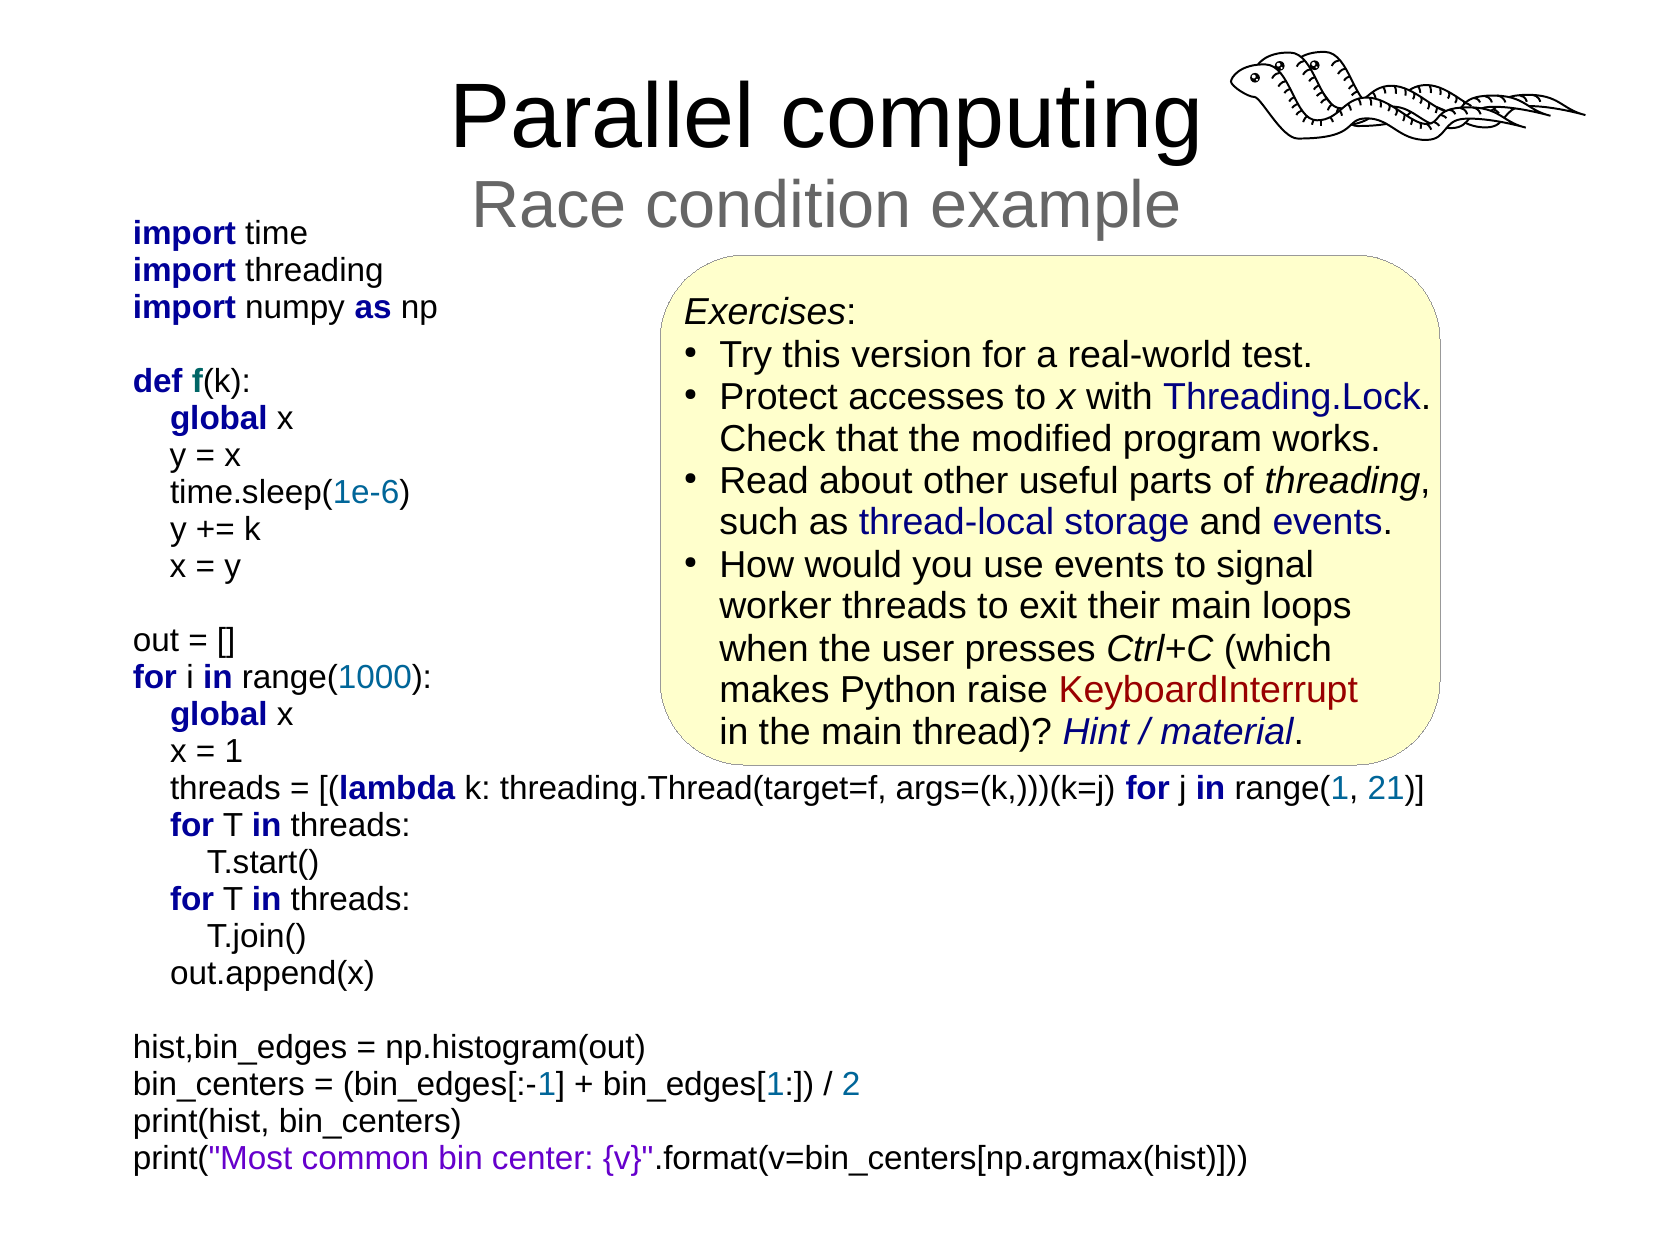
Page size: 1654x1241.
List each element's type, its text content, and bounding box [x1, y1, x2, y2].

text_box import time import threading import numpy as np def f(k): global x y = x time.sleep(1e-6) y += k x = y out = [] for i in range(1000): global x x = 1 threads = [(lambda k: threading.Thread(target=f, args=(k,)))(k=j) for j in range(1, 21)] for T in threads: T.start() for T in threads: T.join() out.append(x) hist,bin_edges = np.histogram(out) bin_centers = (bin_edges[:-1] + bin_edges[1:]) / 2 print(hist, bin_centers) print("Most common bin center: {v}".format(v=bin_centers[np.argmax(hist)])) [82, 169, 1561, 1198]
picture [1230, 50, 1586, 141]
title Parallel computing Race condition example [82, 49, 1571, 257]
text_box Exercises: Try this version for a real-world test. Protect accesses to x with Threading.Lock. Check that the modified program works. Read about other useful parts of threading, such as thread-local storage and events. How would you use events to signal worker threads to exit their main loops when the user presses Ctrl+C (which makes Python raise KeyboardInterrupt in the main thread)? Hint / material. [669, 283, 1447, 761]
